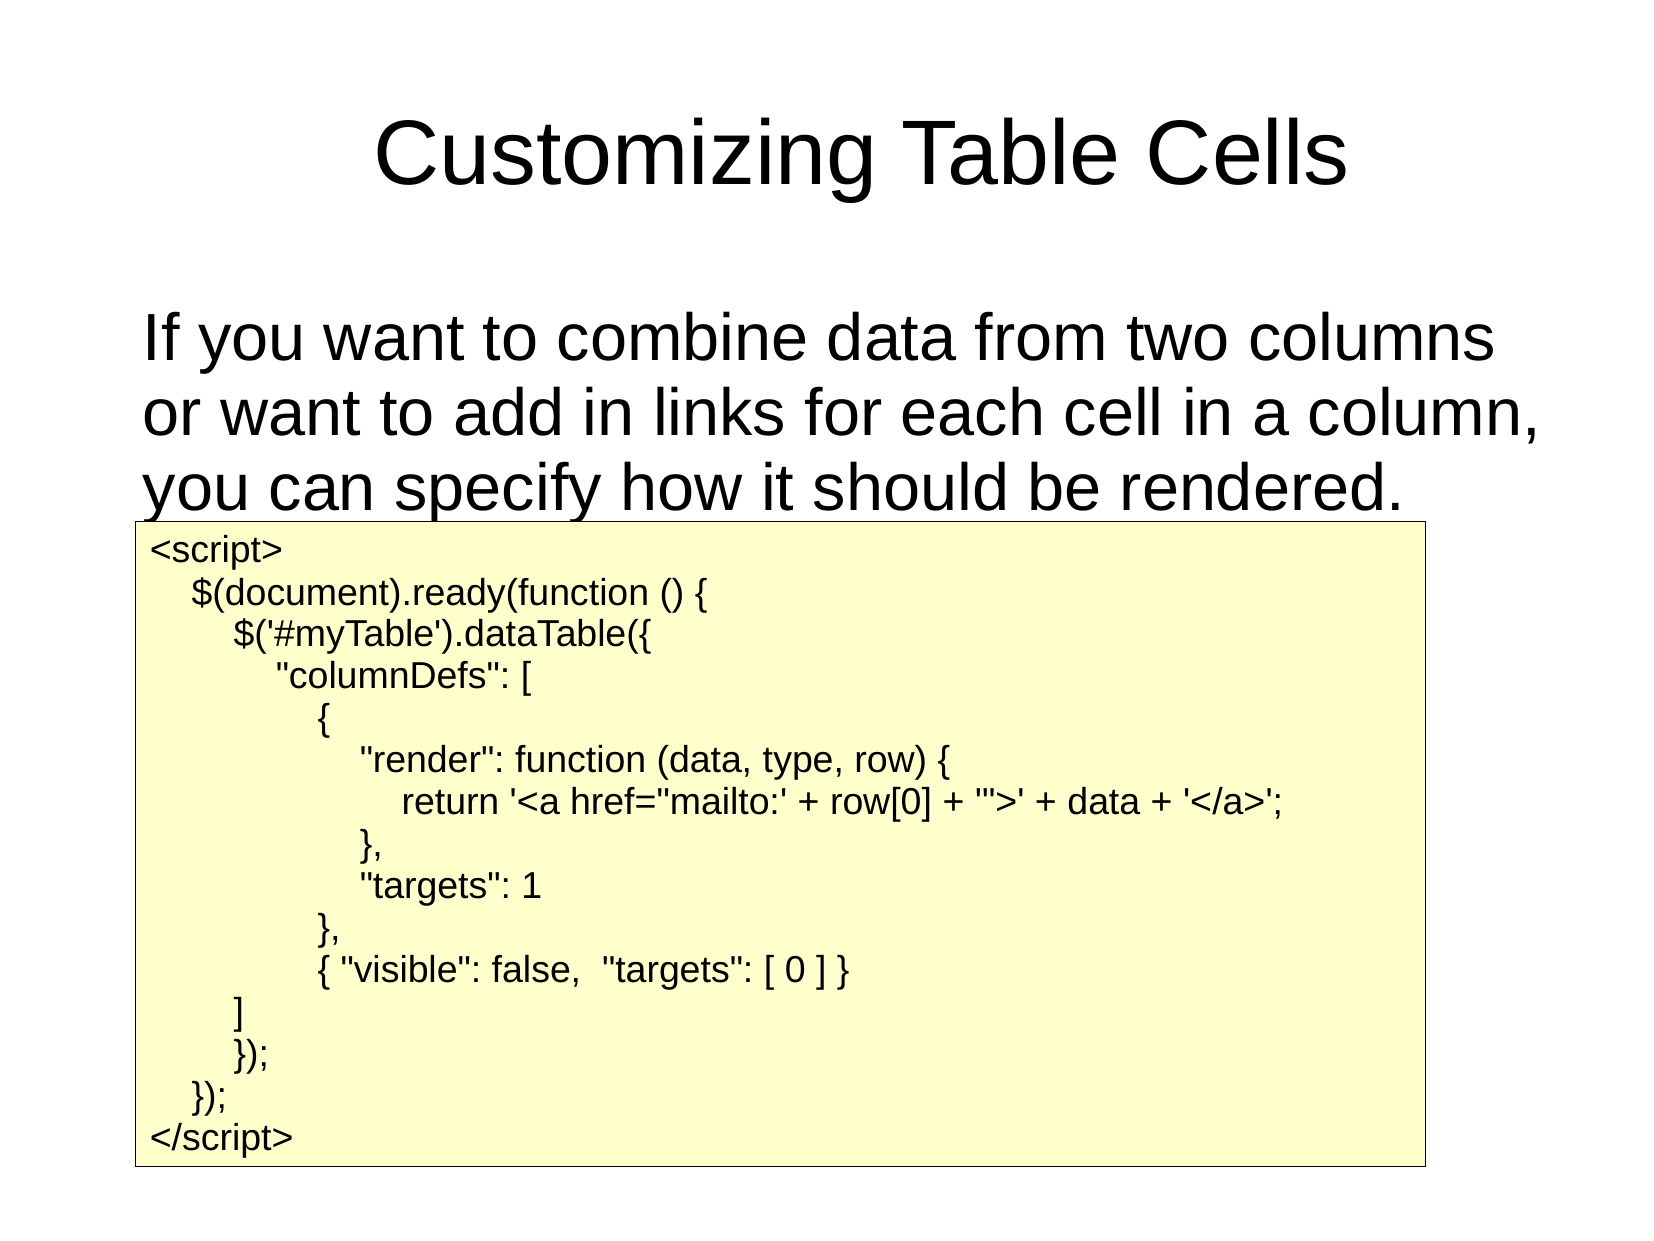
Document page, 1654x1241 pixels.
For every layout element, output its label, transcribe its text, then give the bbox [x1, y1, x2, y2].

title Customizing Table Cells [82, 49, 1571, 257]
list If you want to combine data from two columns or want to add in links for each cell in a column, you can specify how it should be rendered. [71, 300, 1561, 586]
text_box <script> $(document).ready(function () { $('#myTable').dataTable({ "columnDefs": [ { "render": function (data, type, row) { return '<a href="mailto:' + row[0] + '">' + data + '</a>'; }, "targets": 1 }, { "visible": false, "targets": [ 0 ] } ] }); }); </script> [135, 525, 1426, 1163]
